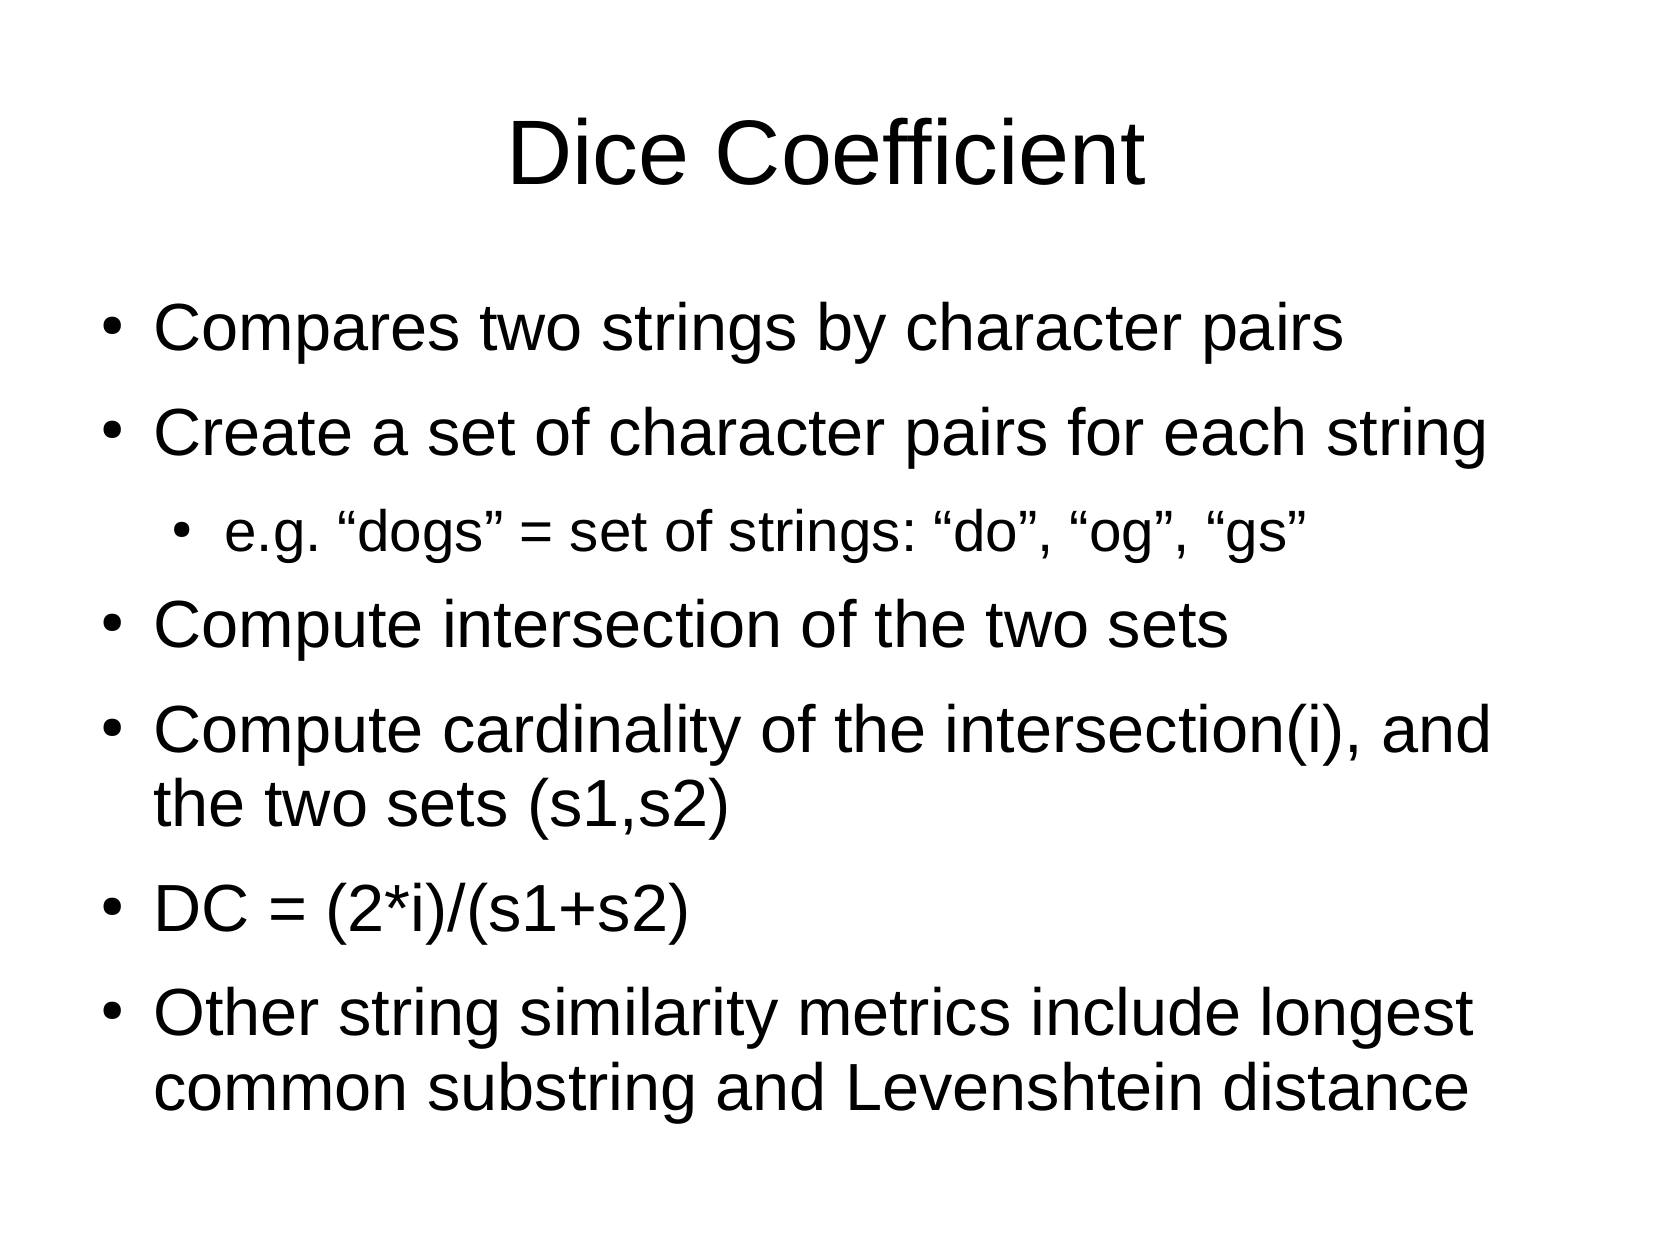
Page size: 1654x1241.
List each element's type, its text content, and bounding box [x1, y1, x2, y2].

list Compares two strings by character pairs Create a set of character pairs for each string e.g. “dogs” = set of strings: “do”, “og”, “gs” Compute intersection of the two sets Compute cardinality of the intersection(i), and the two sets (s1,s2) DC = (2*i)/(s1+s2) Other string similarity metrics include longest common substring and Levenshtein distance [82, 290, 1571, 1125]
title Dice Coefficient [82, 56, 1571, 250]
